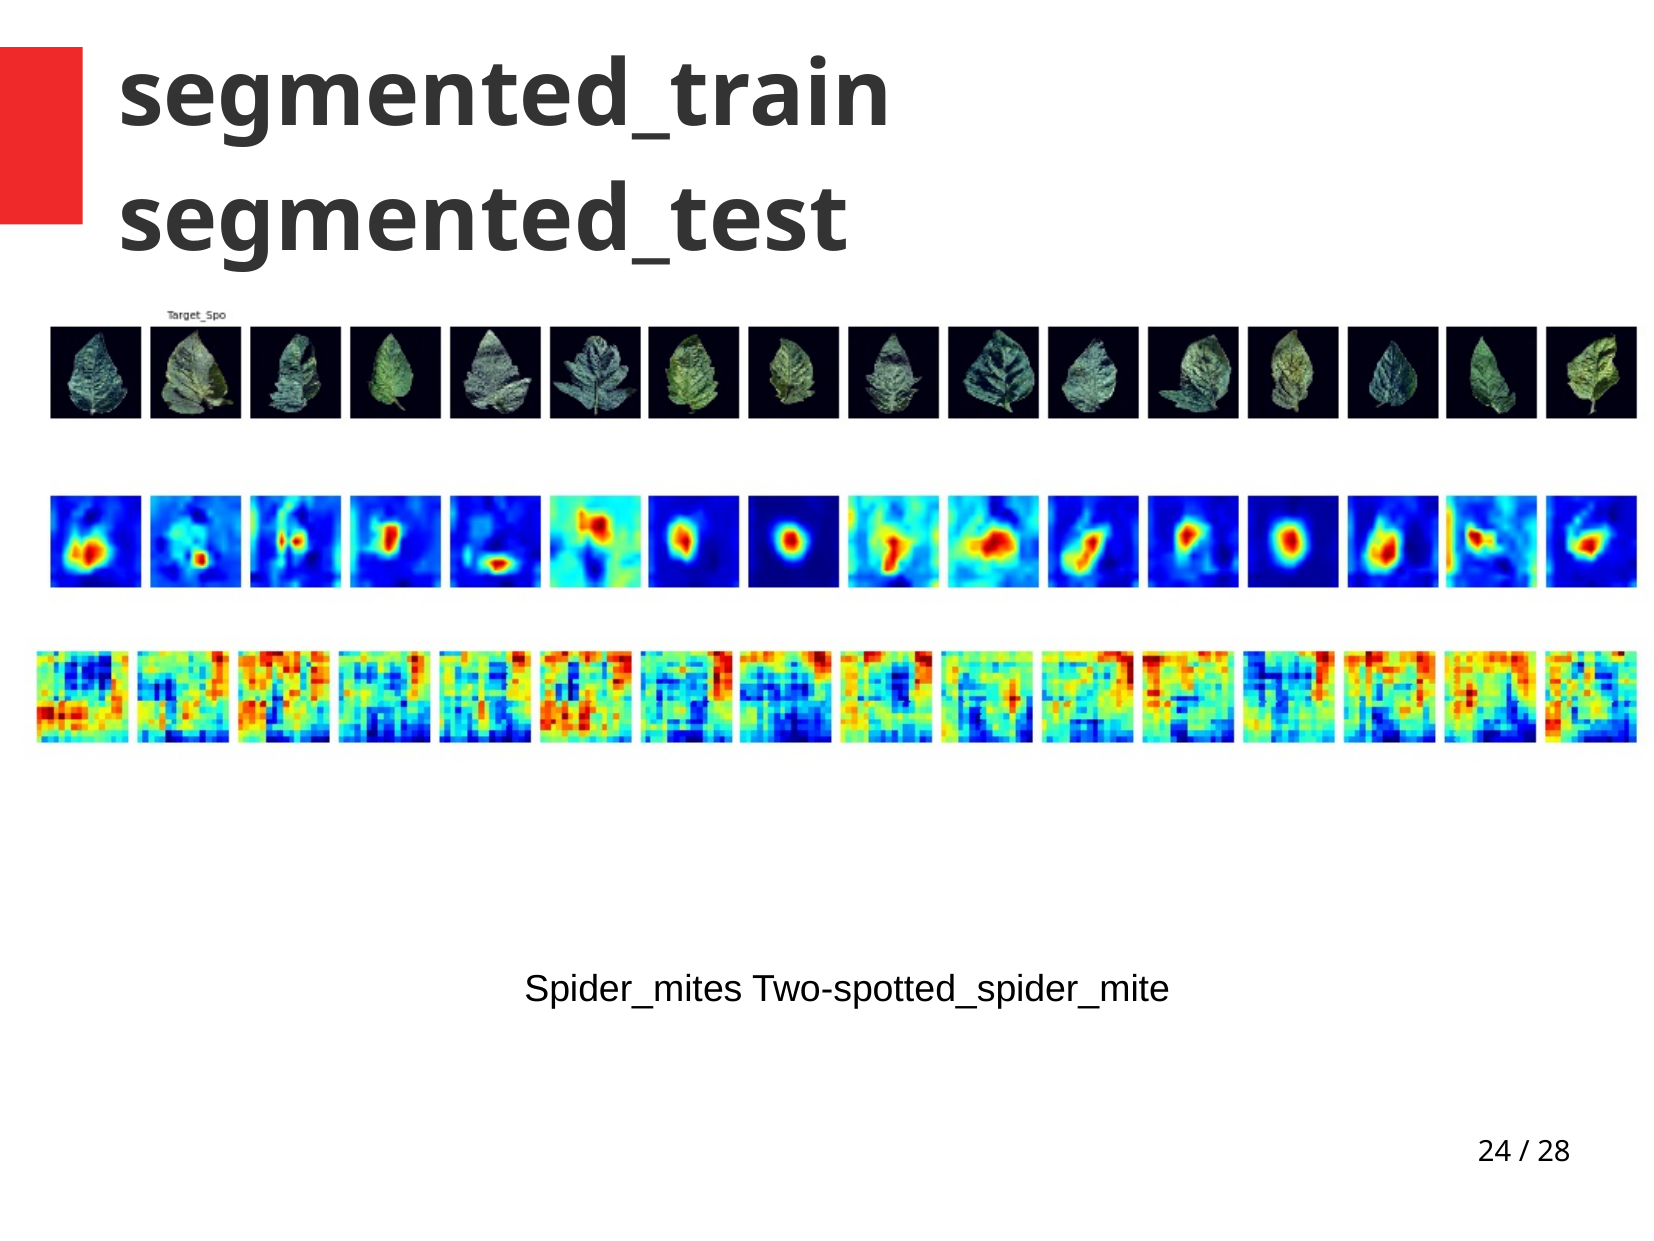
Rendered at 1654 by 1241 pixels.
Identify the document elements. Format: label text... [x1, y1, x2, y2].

title segmented_train segmented_test [118, 45, 1571, 260]
text_box Spider_mites Two-spotted_spider_mite [509, 960, 1186, 1017]
picture [0, 636, 1654, 781]
picture [0, 299, 1654, 456]
picture [0, 479, 1654, 625]
